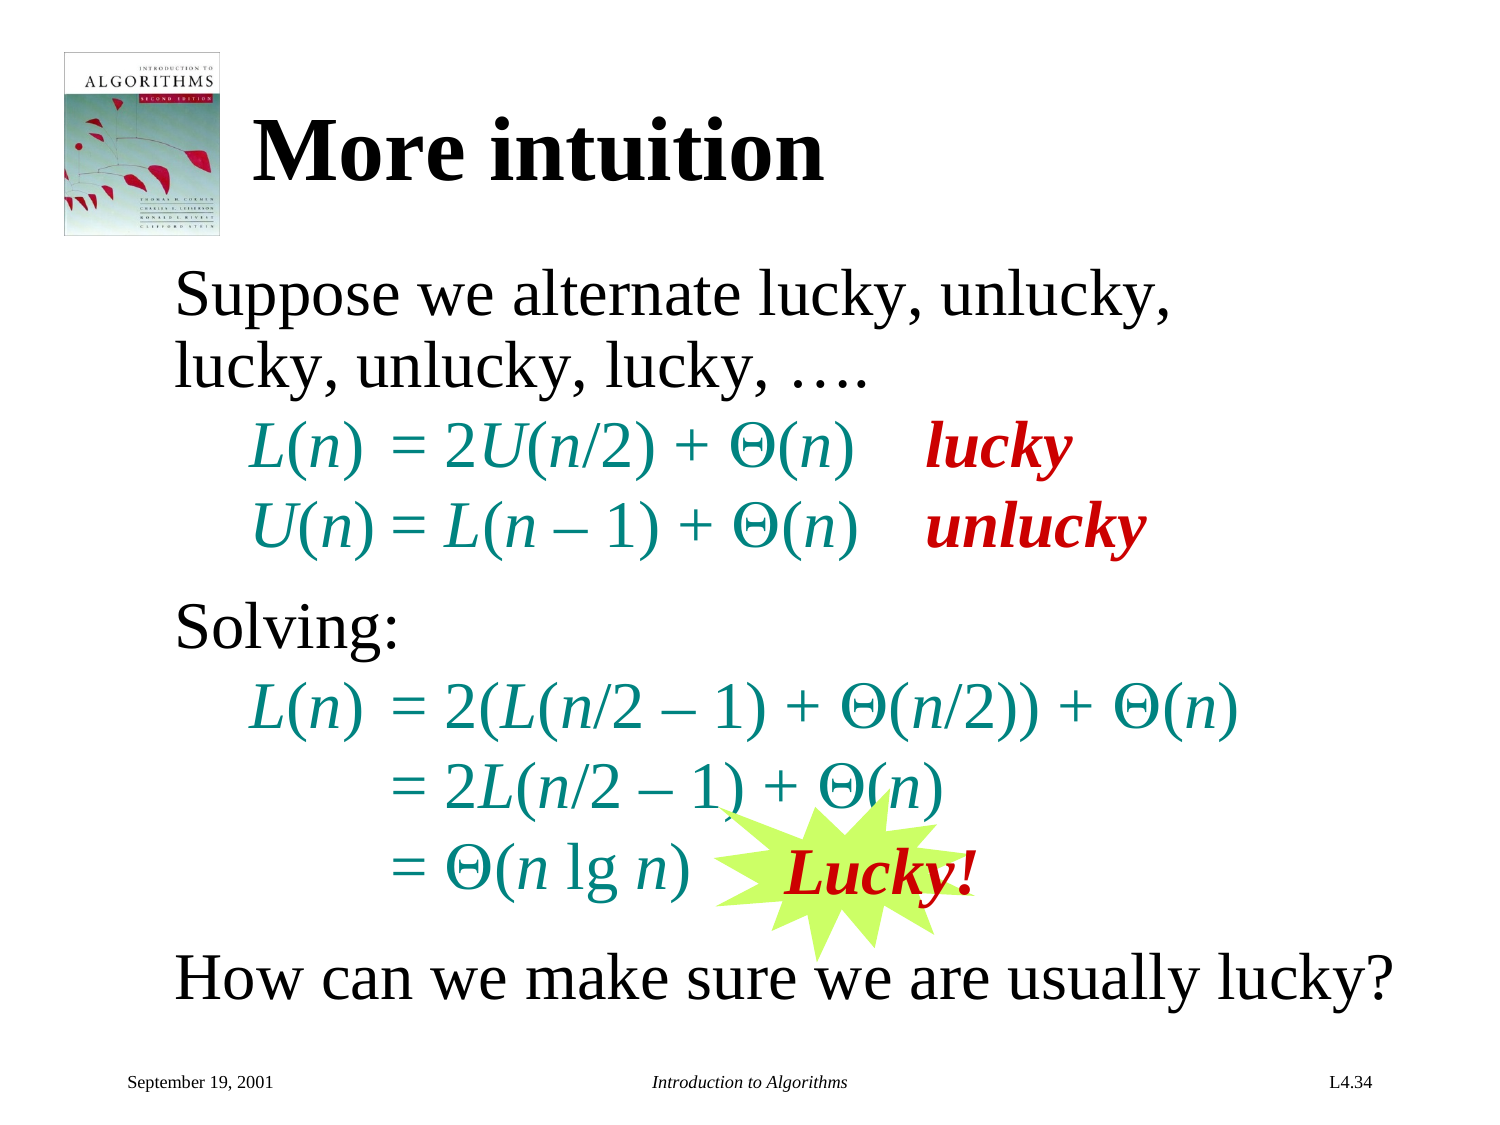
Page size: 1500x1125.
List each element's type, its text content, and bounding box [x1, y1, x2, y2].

text_box Lucky! [713, 788, 966, 963]
text_box Lucky! [939, 882, 976, 896]
text_box How can we make sure we are usually lucky? [159, 924, 1413, 1021]
title More intuition [237, 49, 1475, 238]
text_box September 19, 2001 [112, 1062, 426, 1101]
text_box Solving: L(n) = 2(L(n/2 – 1) + (n/2)) + (n) = 2L(n/2 – 1) + (n) = (n lg n) [159, 583, 1255, 912]
text_box Introduction to Algorithms [512, 1062, 988, 1101]
text_box L4.<number> [1074, 1062, 1388, 1101]
text_box Suppose we alternate lucky, unlucky, lucky, unlucky, lucky, …. L(n) = 2U(n/2) + (n) lucky U(n) = L(n – 1) + (n) unlucky [159, 249, 1338, 570]
picture [64, 52, 220, 236]
